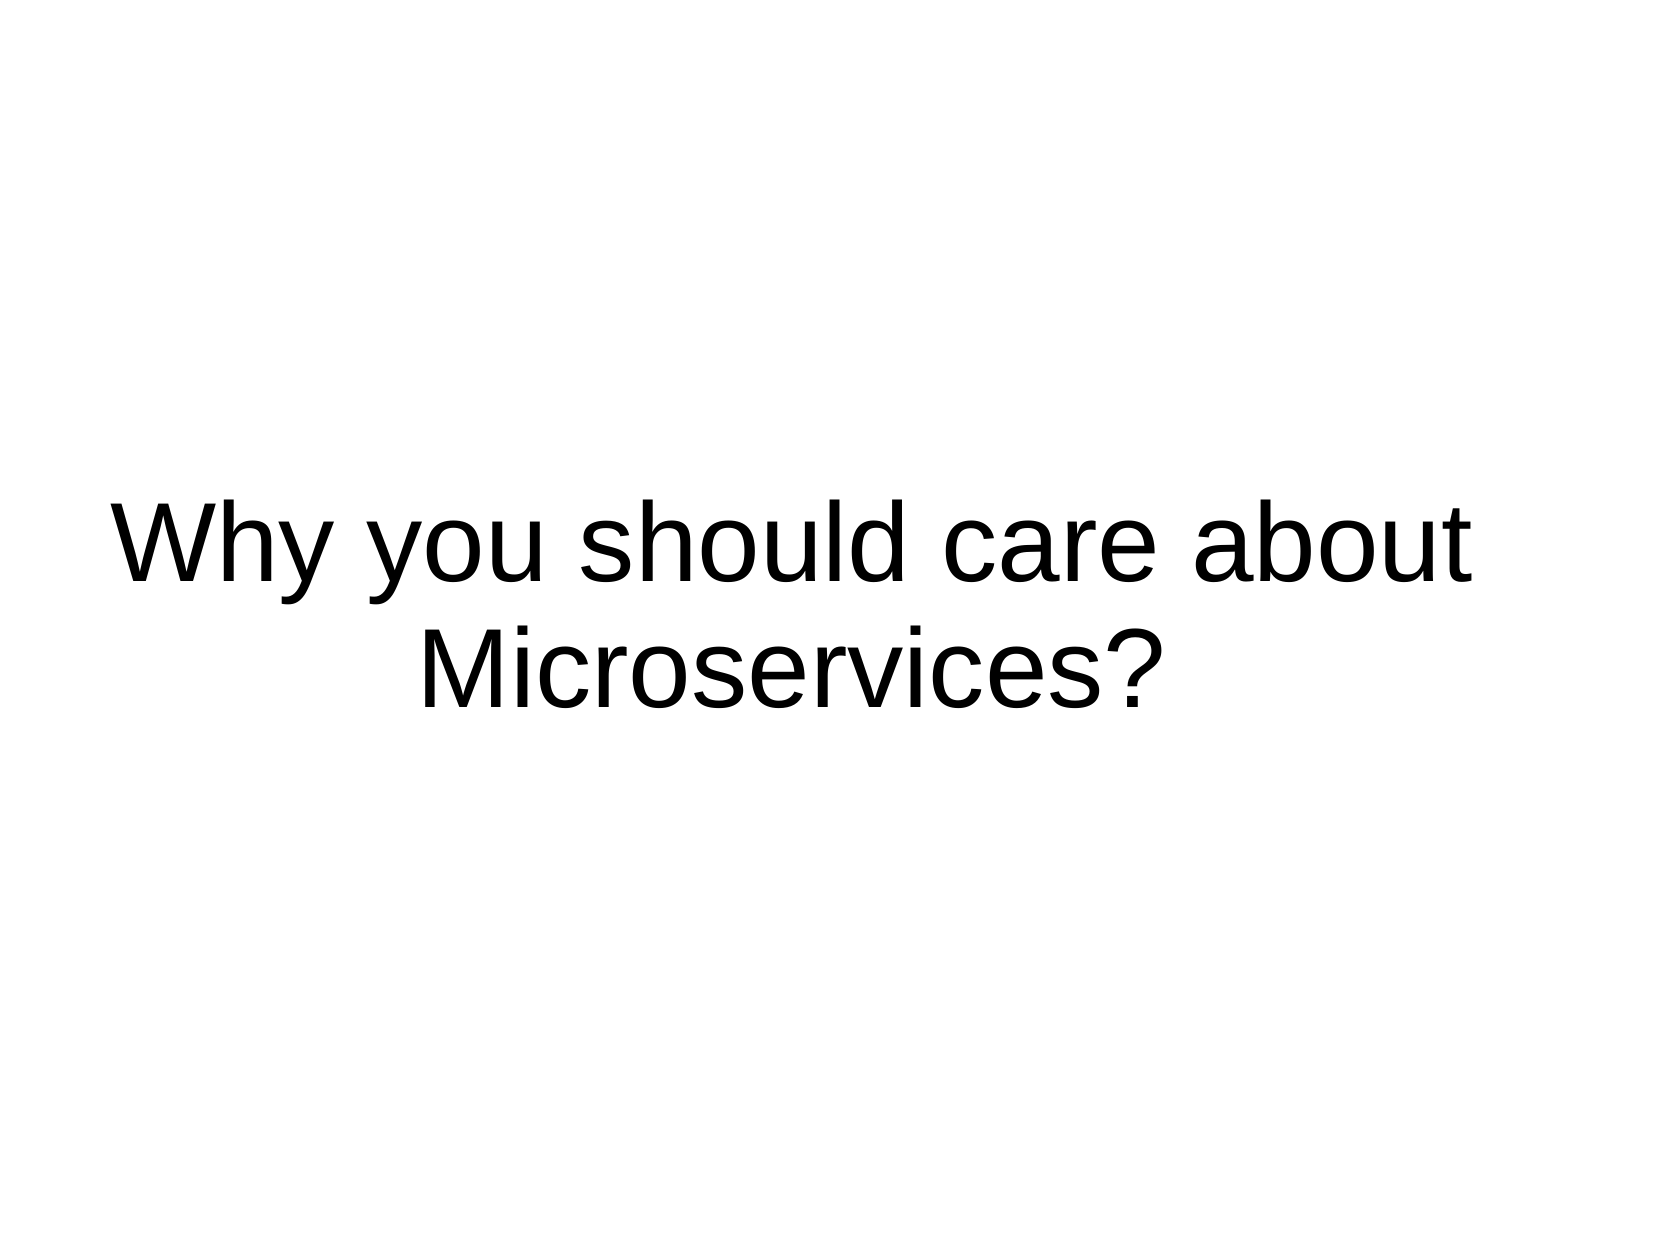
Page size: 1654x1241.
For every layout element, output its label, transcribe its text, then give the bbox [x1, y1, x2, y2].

title Why you should care about Microservices? [47, 479, 1536, 731]
